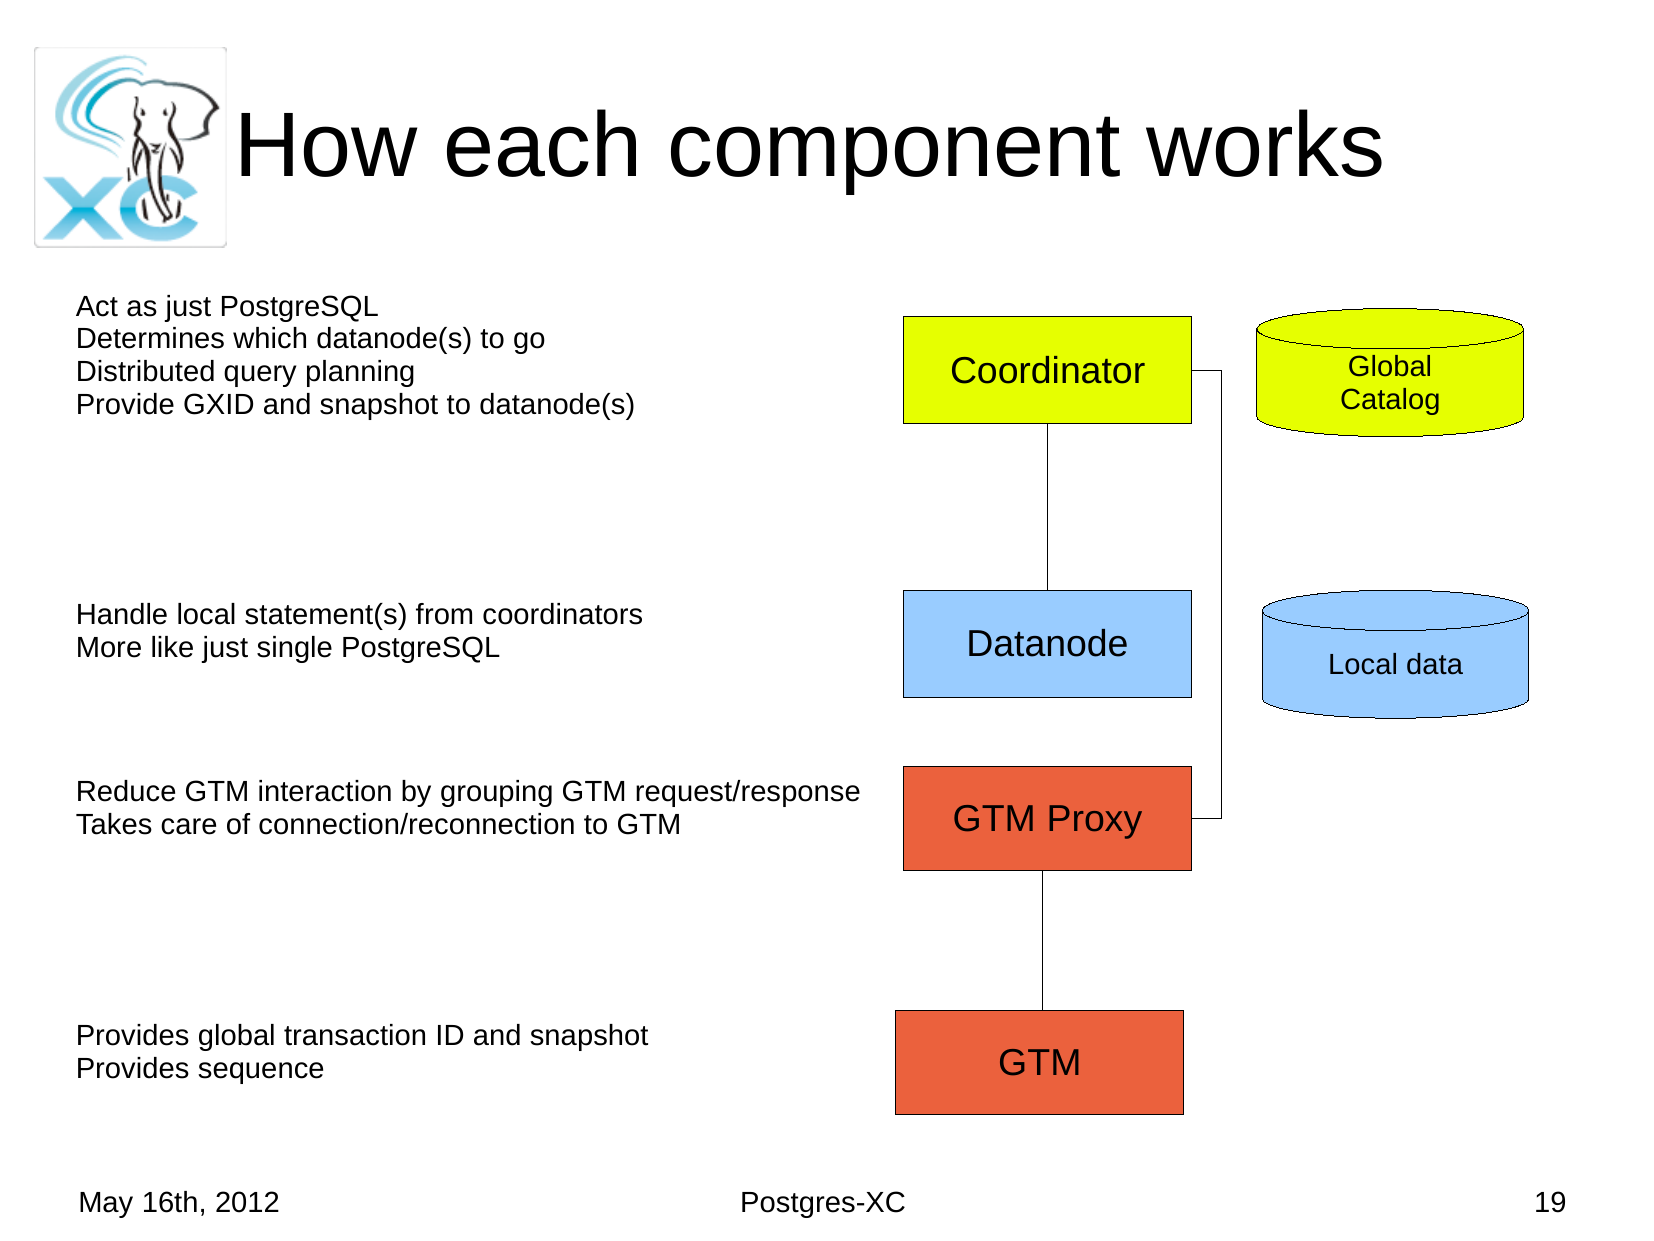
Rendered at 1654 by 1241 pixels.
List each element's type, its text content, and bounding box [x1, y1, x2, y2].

text_box GTM [895, 1010, 1184, 1115]
text_box GTM Proxy [903, 766, 1192, 871]
text_box Local data [1262, 590, 1529, 719]
text_box Coordinator [903, 316, 1192, 424]
text_box Provides global transaction ID and snapshot Provides sequence [61, 1011, 934, 1093]
title How each component works [234, 40, 1599, 248]
text_box Reduce GTM interaction by grouping GTM request/response Takes care of connection/reconnection to GTM [61, 767, 934, 849]
text_box Handle local statement(s) from coordinators More like just single PostgreSQL [61, 590, 934, 672]
text_box Datanode [903, 590, 1192, 698]
text_box Act as just PostgreSQL Determines which datanode(s) to go Distributed query planning Provide GXID and snapshot to datanode(s) [61, 282, 837, 428]
picture [34, 47, 227, 248]
text_box Global Catalog [1256, 308, 1524, 437]
